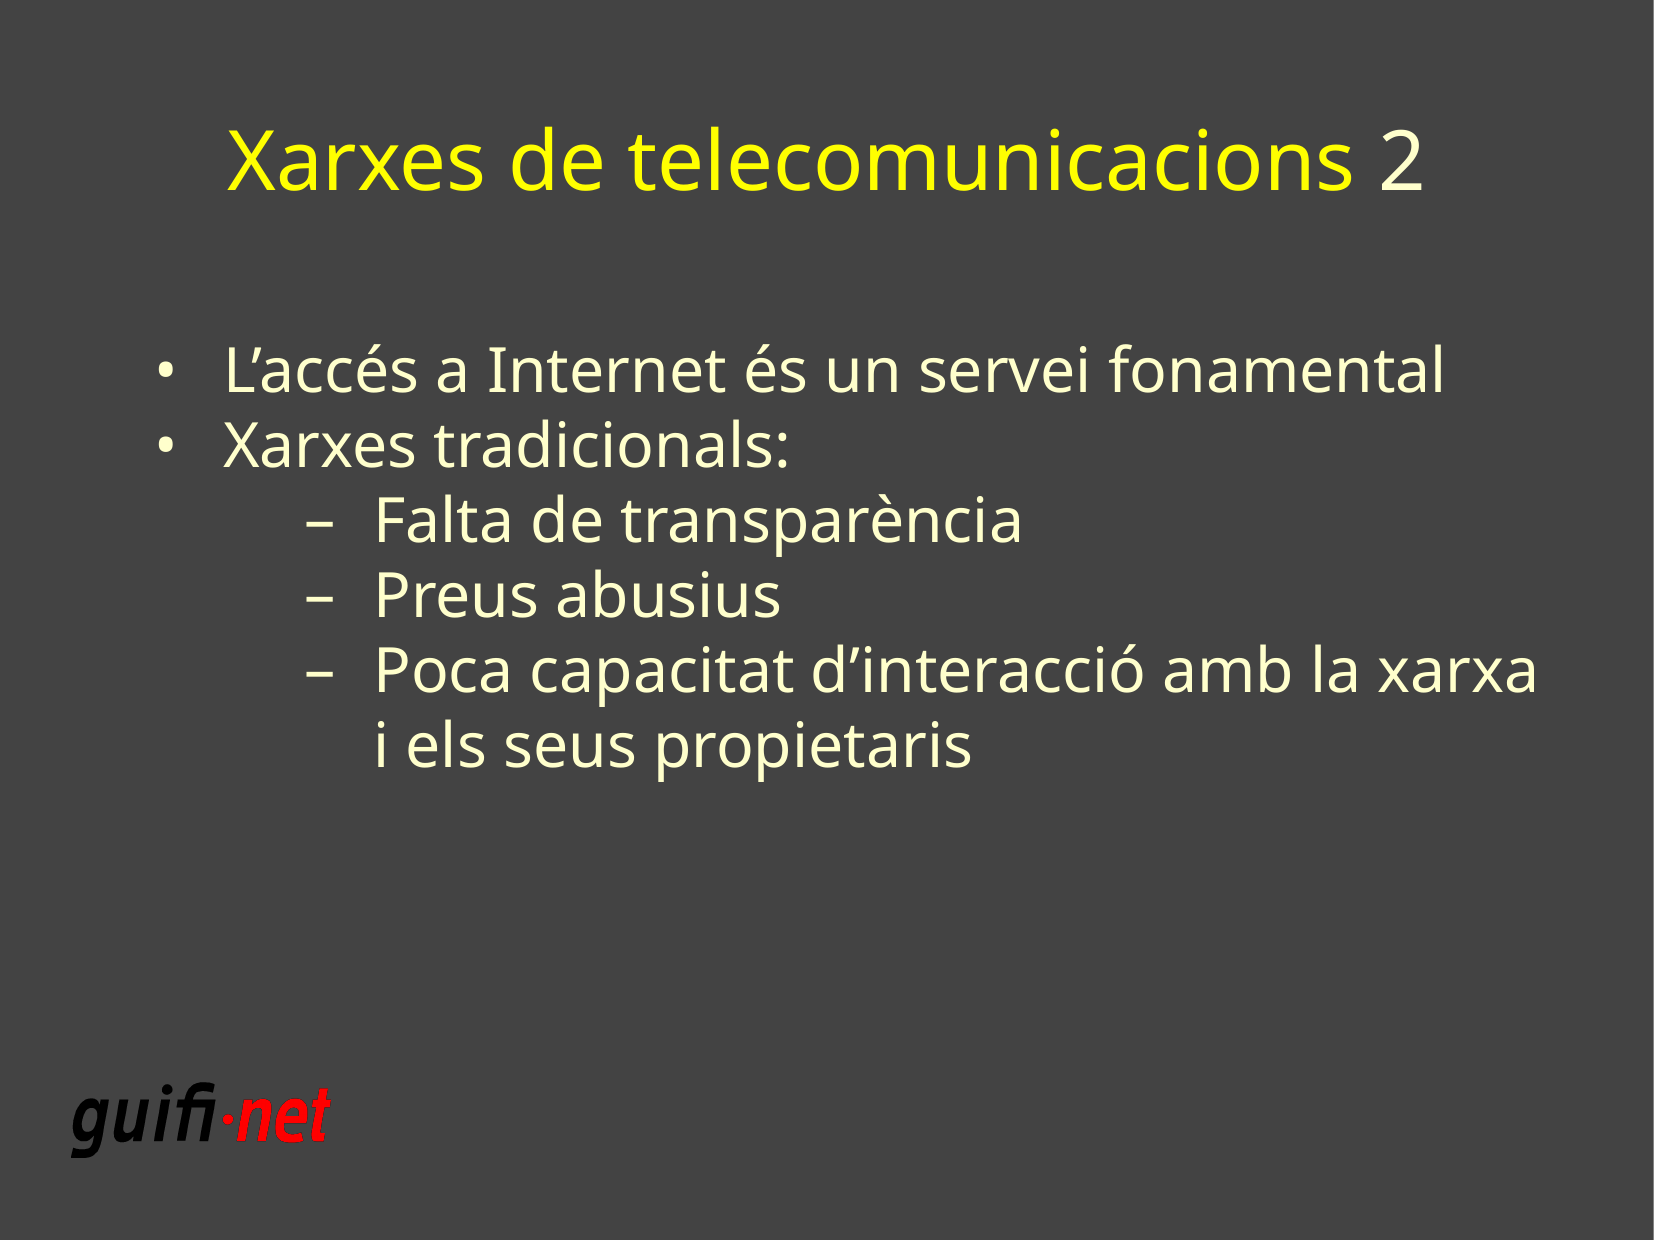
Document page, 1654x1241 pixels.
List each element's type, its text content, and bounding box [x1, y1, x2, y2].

title Xarxes de telecomunicacions 2 [82, 49, 1571, 213]
picture [71, 1082, 331, 1158]
list L’accés a Internet és un servei fonamental Xarxes tradicionals: Falta de transparència Preus abusius Poca capacitat d’interacció amb la xarxa i els seus propietaris [118, 248, 1571, 968]
